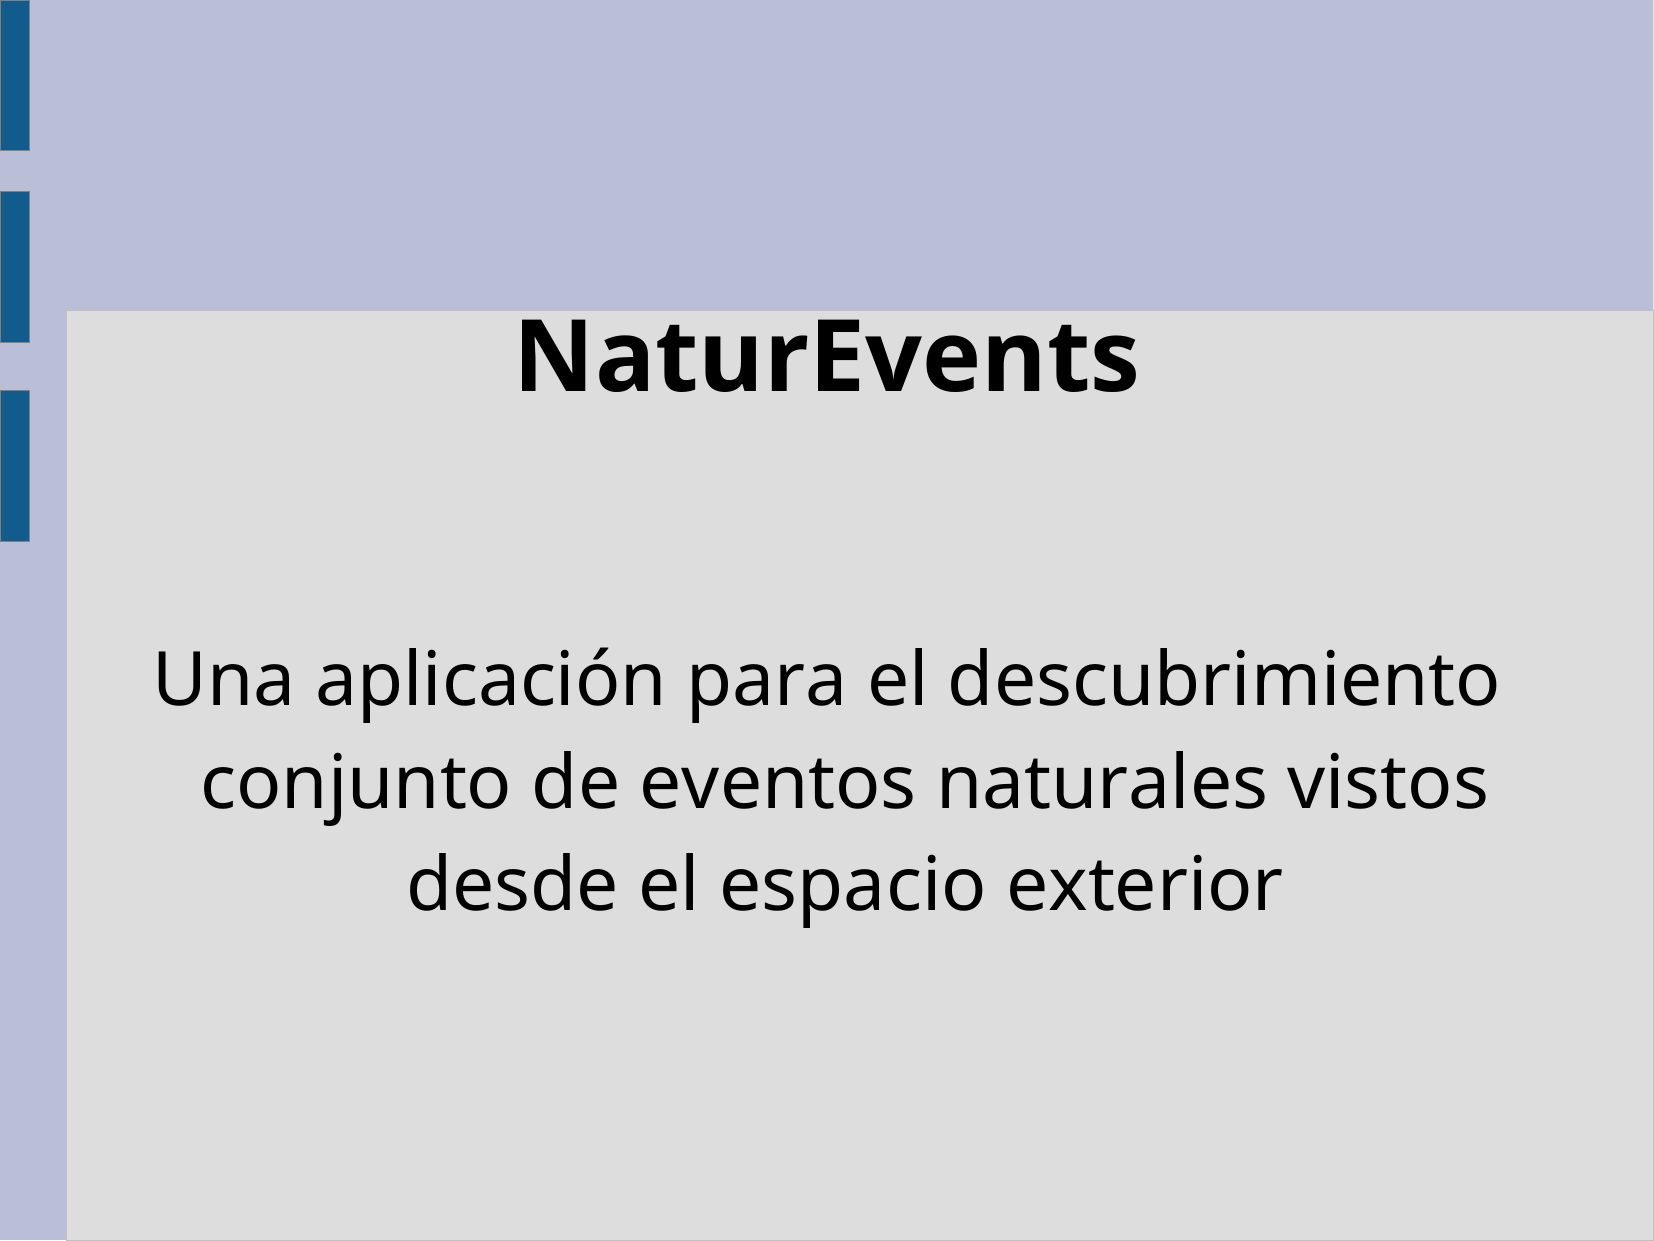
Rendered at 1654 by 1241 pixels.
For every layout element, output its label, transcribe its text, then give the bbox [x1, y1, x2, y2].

subtitle NaturEvents Una aplicación para el descubrimiento conjunto de eventos naturales vistos desde el espacio exterior [121, 91, 1534, 1126]
